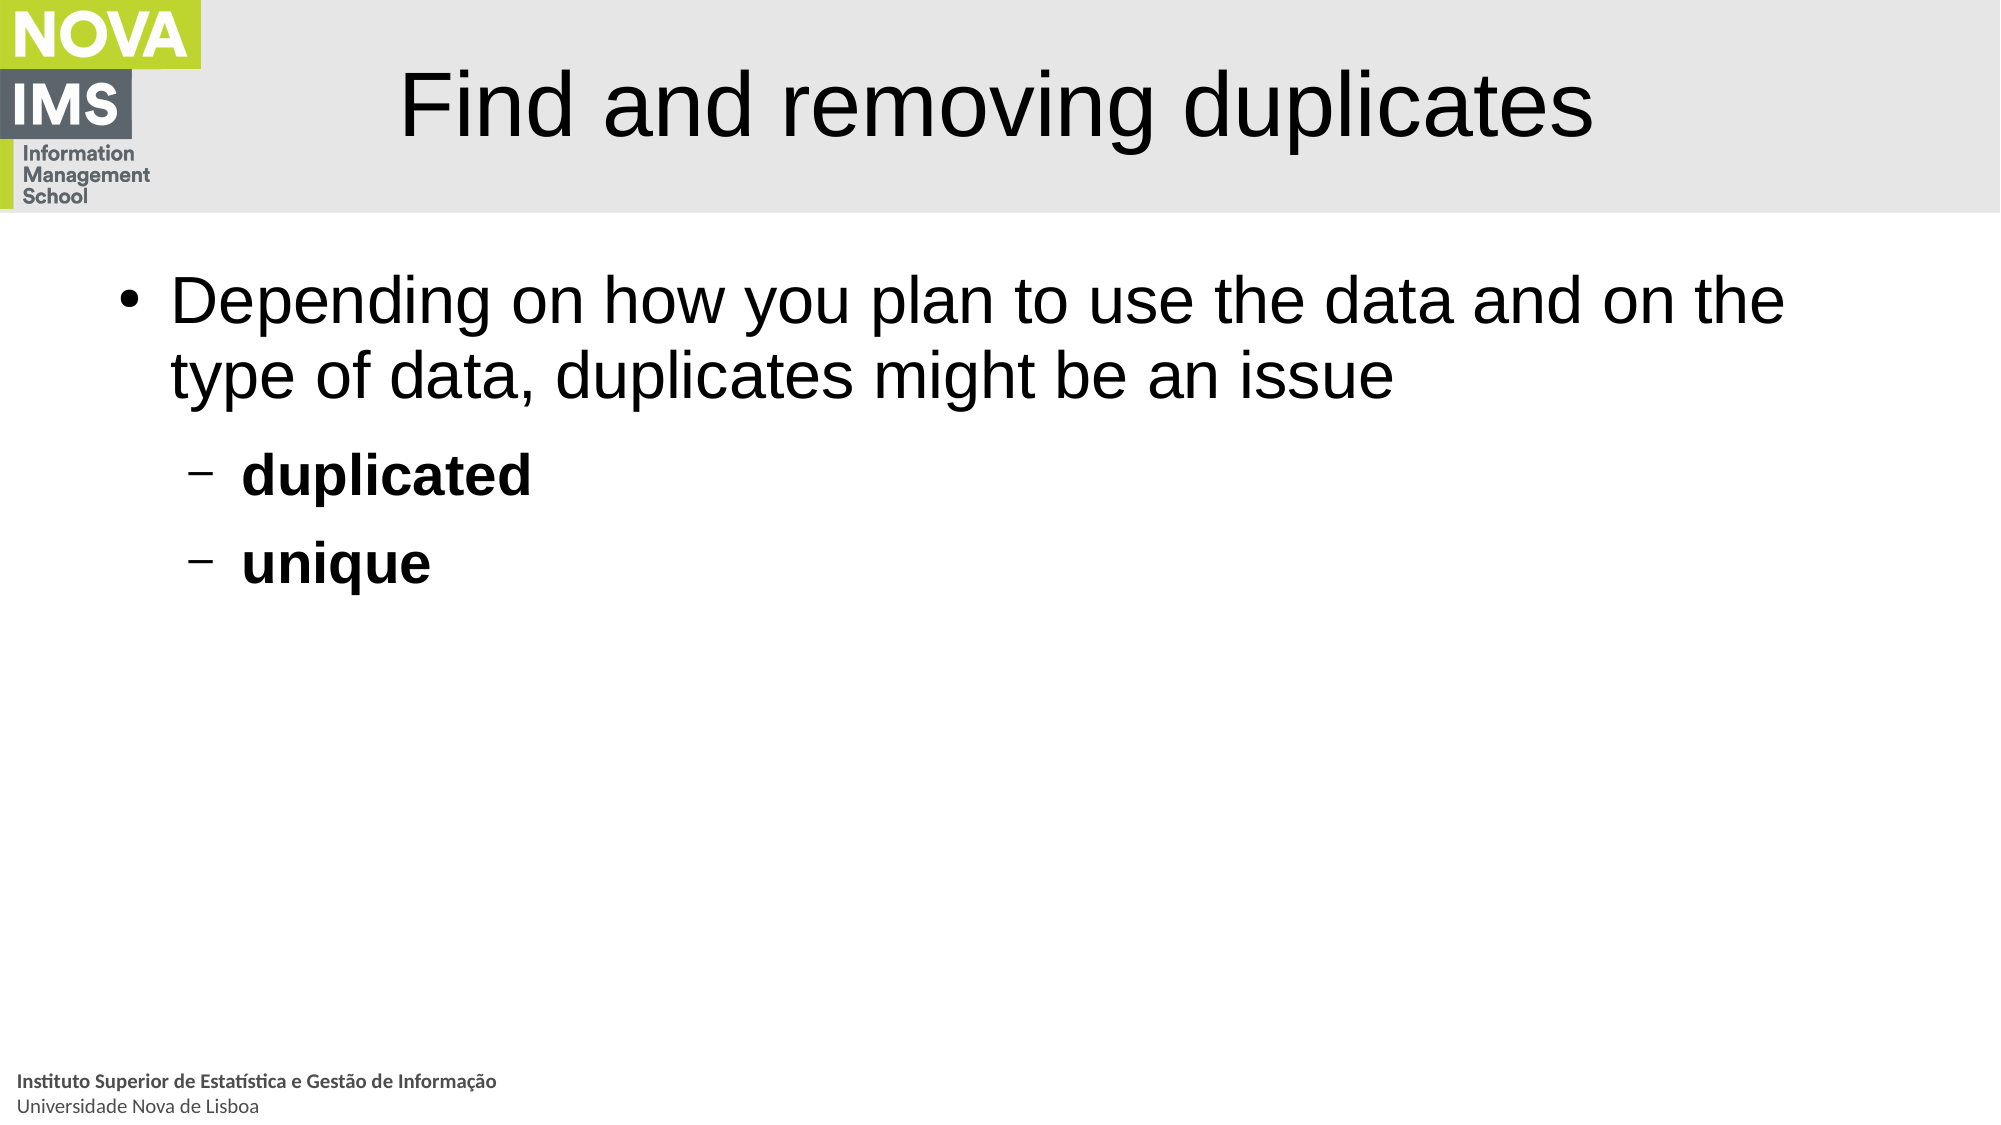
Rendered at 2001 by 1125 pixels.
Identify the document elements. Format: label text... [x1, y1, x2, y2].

picture [0, 0, 201, 209]
list Depending on how you plan to use the data and on the type of data, duplicates might be an issue duplicated unique [99, 263, 1900, 916]
title Find and removing duplicates [94, 19, 1902, 189]
